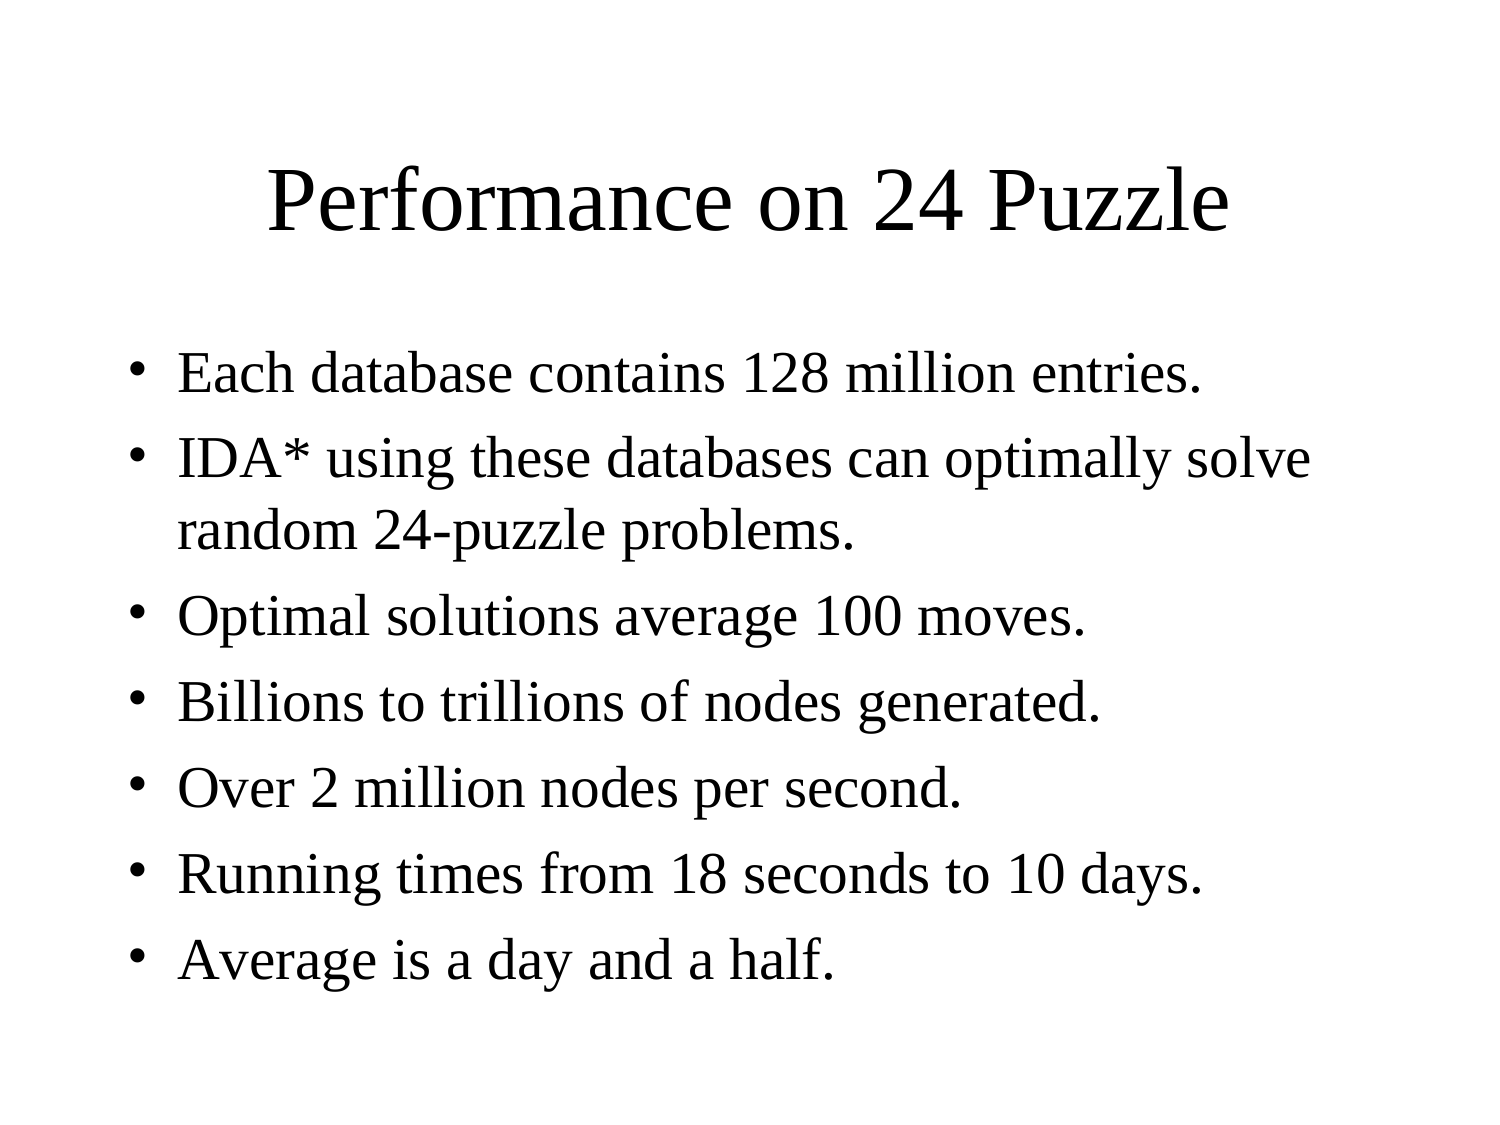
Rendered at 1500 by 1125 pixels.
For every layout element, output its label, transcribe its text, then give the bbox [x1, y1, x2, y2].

list Each database contains 128 million entries. IDA* using these databases can optimally solve random 24-puzzle problems. Optimal solutions average 100 moves. Billions to trillions of nodes generated. Over 2 million nodes per second. Running times from 18 seconds to 10 days. Average is a day and a half. [112, 324, 1388, 1000]
title Performance on 24 Puzzle [112, 99, 1388, 288]
